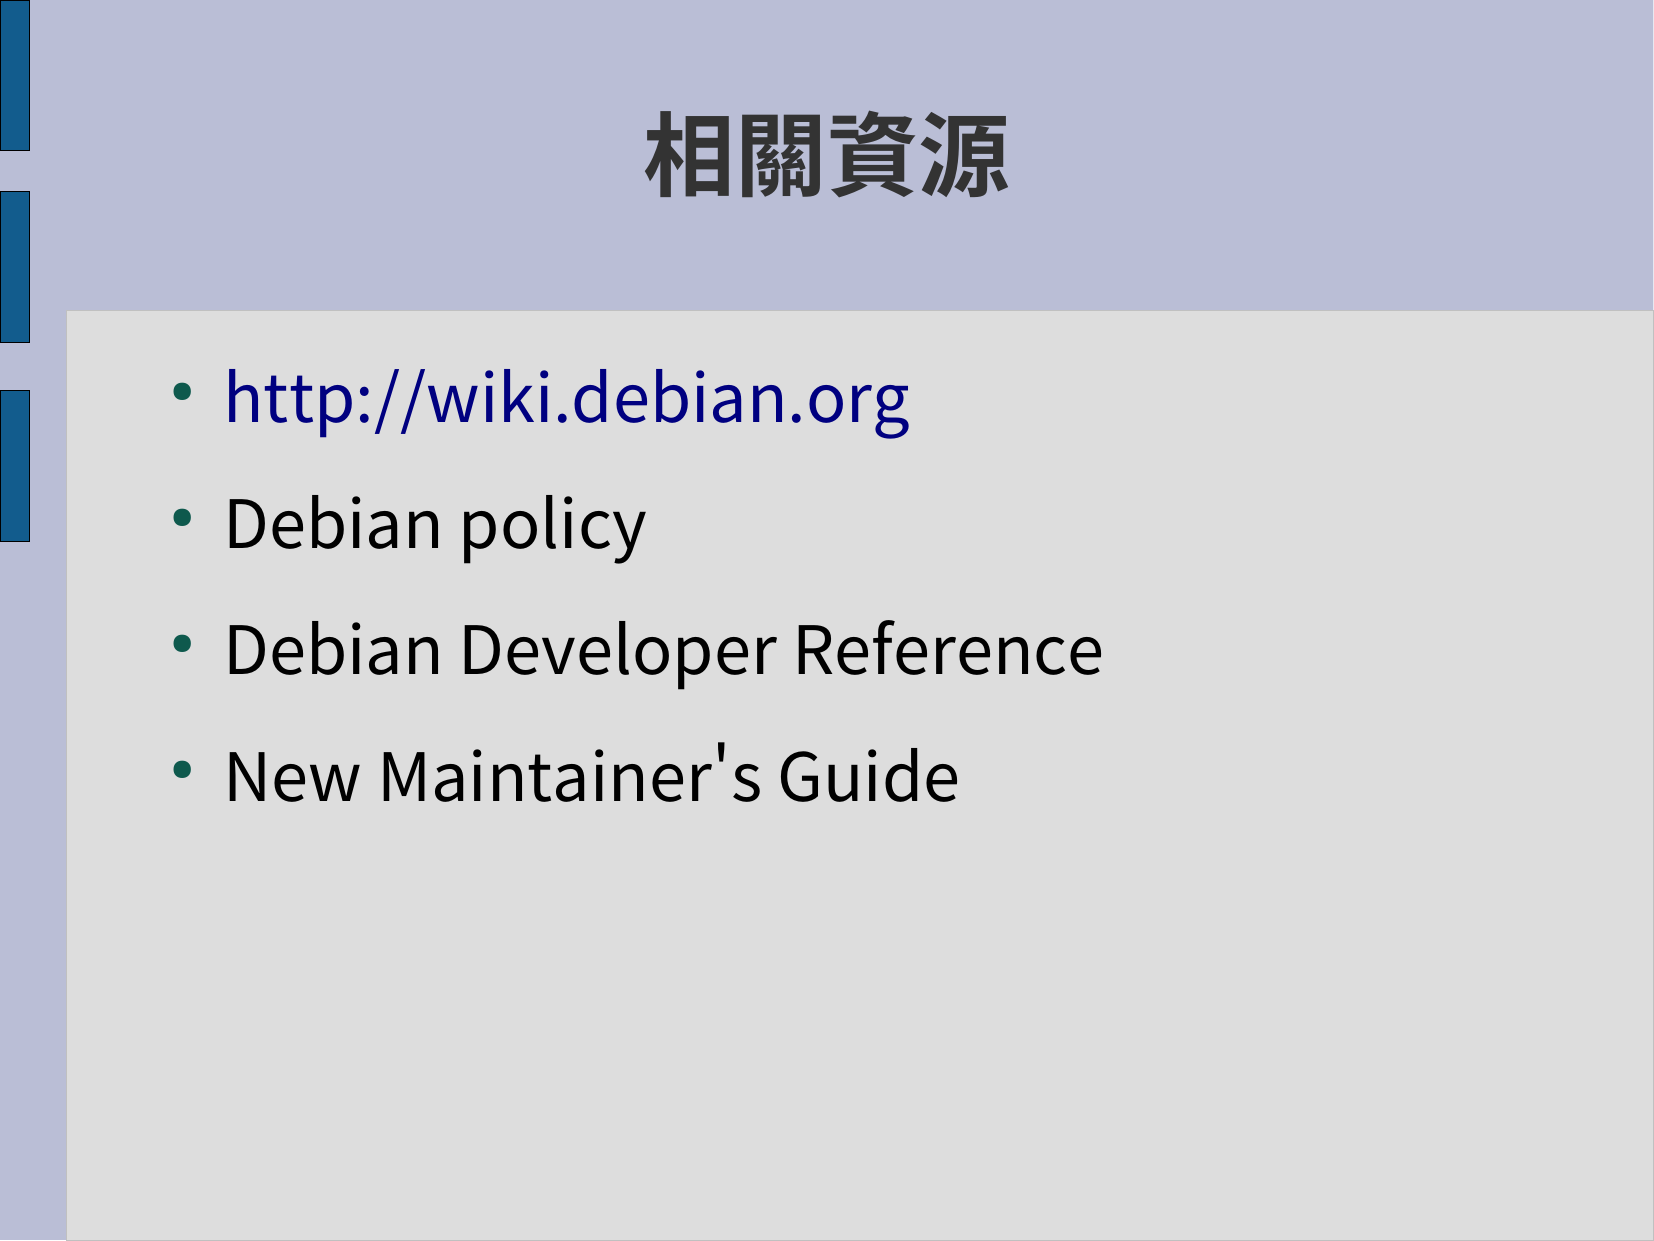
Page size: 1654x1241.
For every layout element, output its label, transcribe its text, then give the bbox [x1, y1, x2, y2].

list http://wiki.debian.org Debian policy Debian Developer Reference New Maintainer's Guide [152, 344, 1534, 1127]
title 相關資源 [121, 46, 1534, 254]
